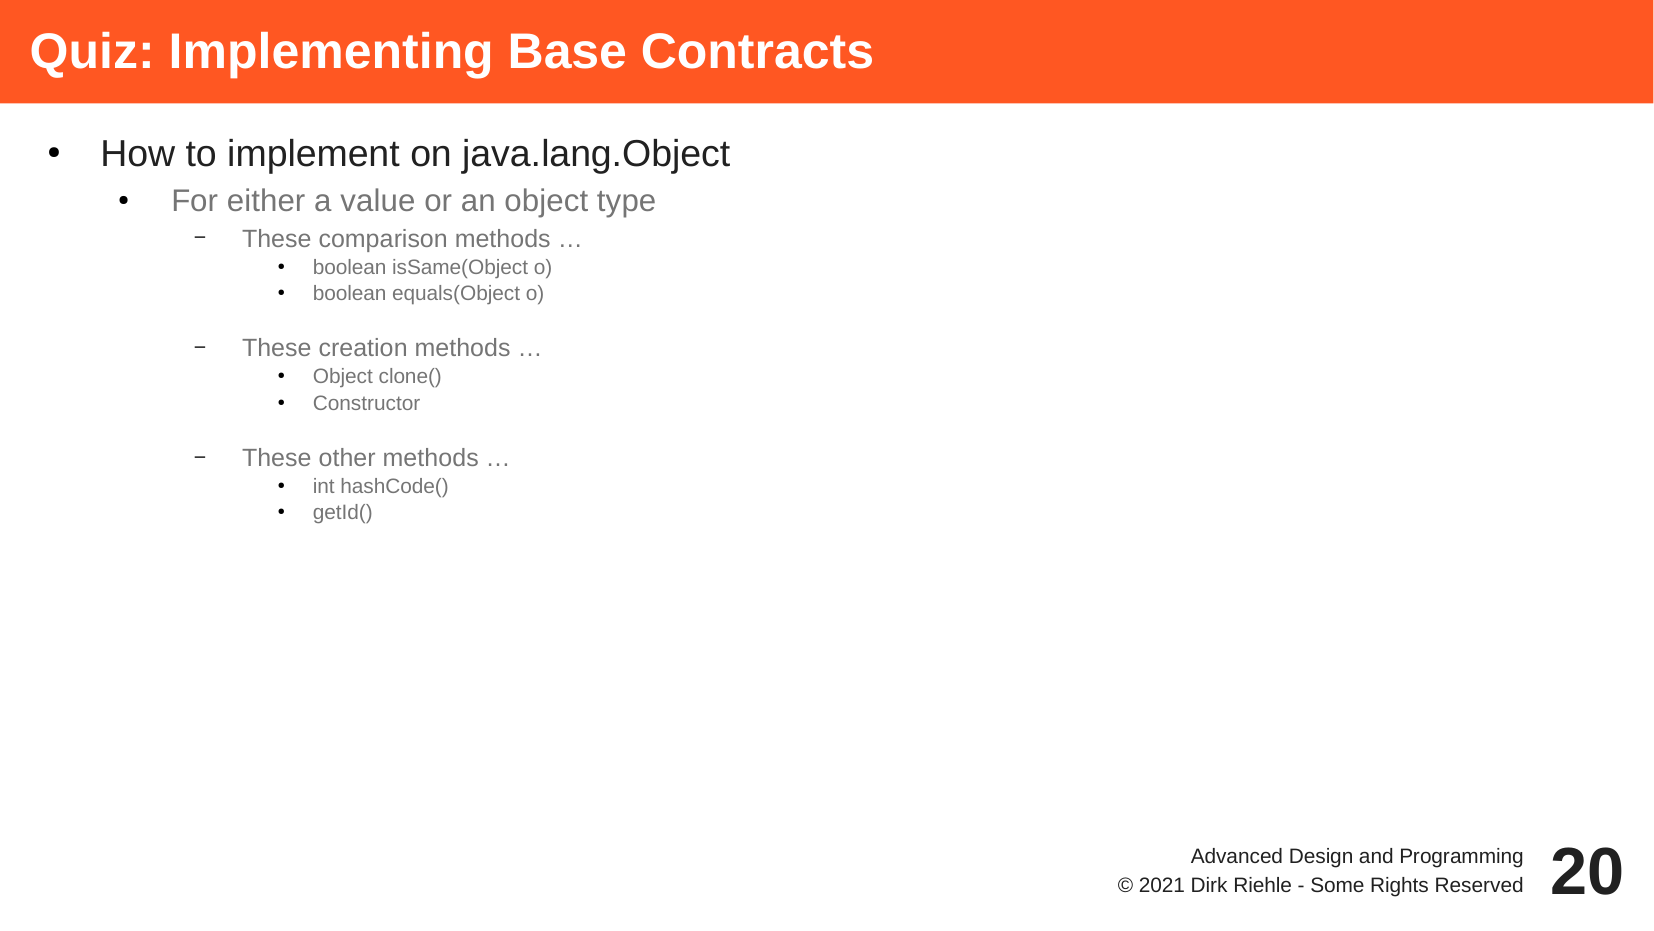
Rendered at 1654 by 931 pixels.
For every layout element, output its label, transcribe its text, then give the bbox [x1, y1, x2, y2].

title Quiz: Implementing Base Contracts [0, 0, 1654, 104]
list How to implement on java.lang.Object For either a value or an object type These comparison methods … boolean isSame(Object o) boolean equals(Object o) These creation methods … Object clone() Constructor These other methods … int hashCode() getId() [29, 132, 1625, 813]
